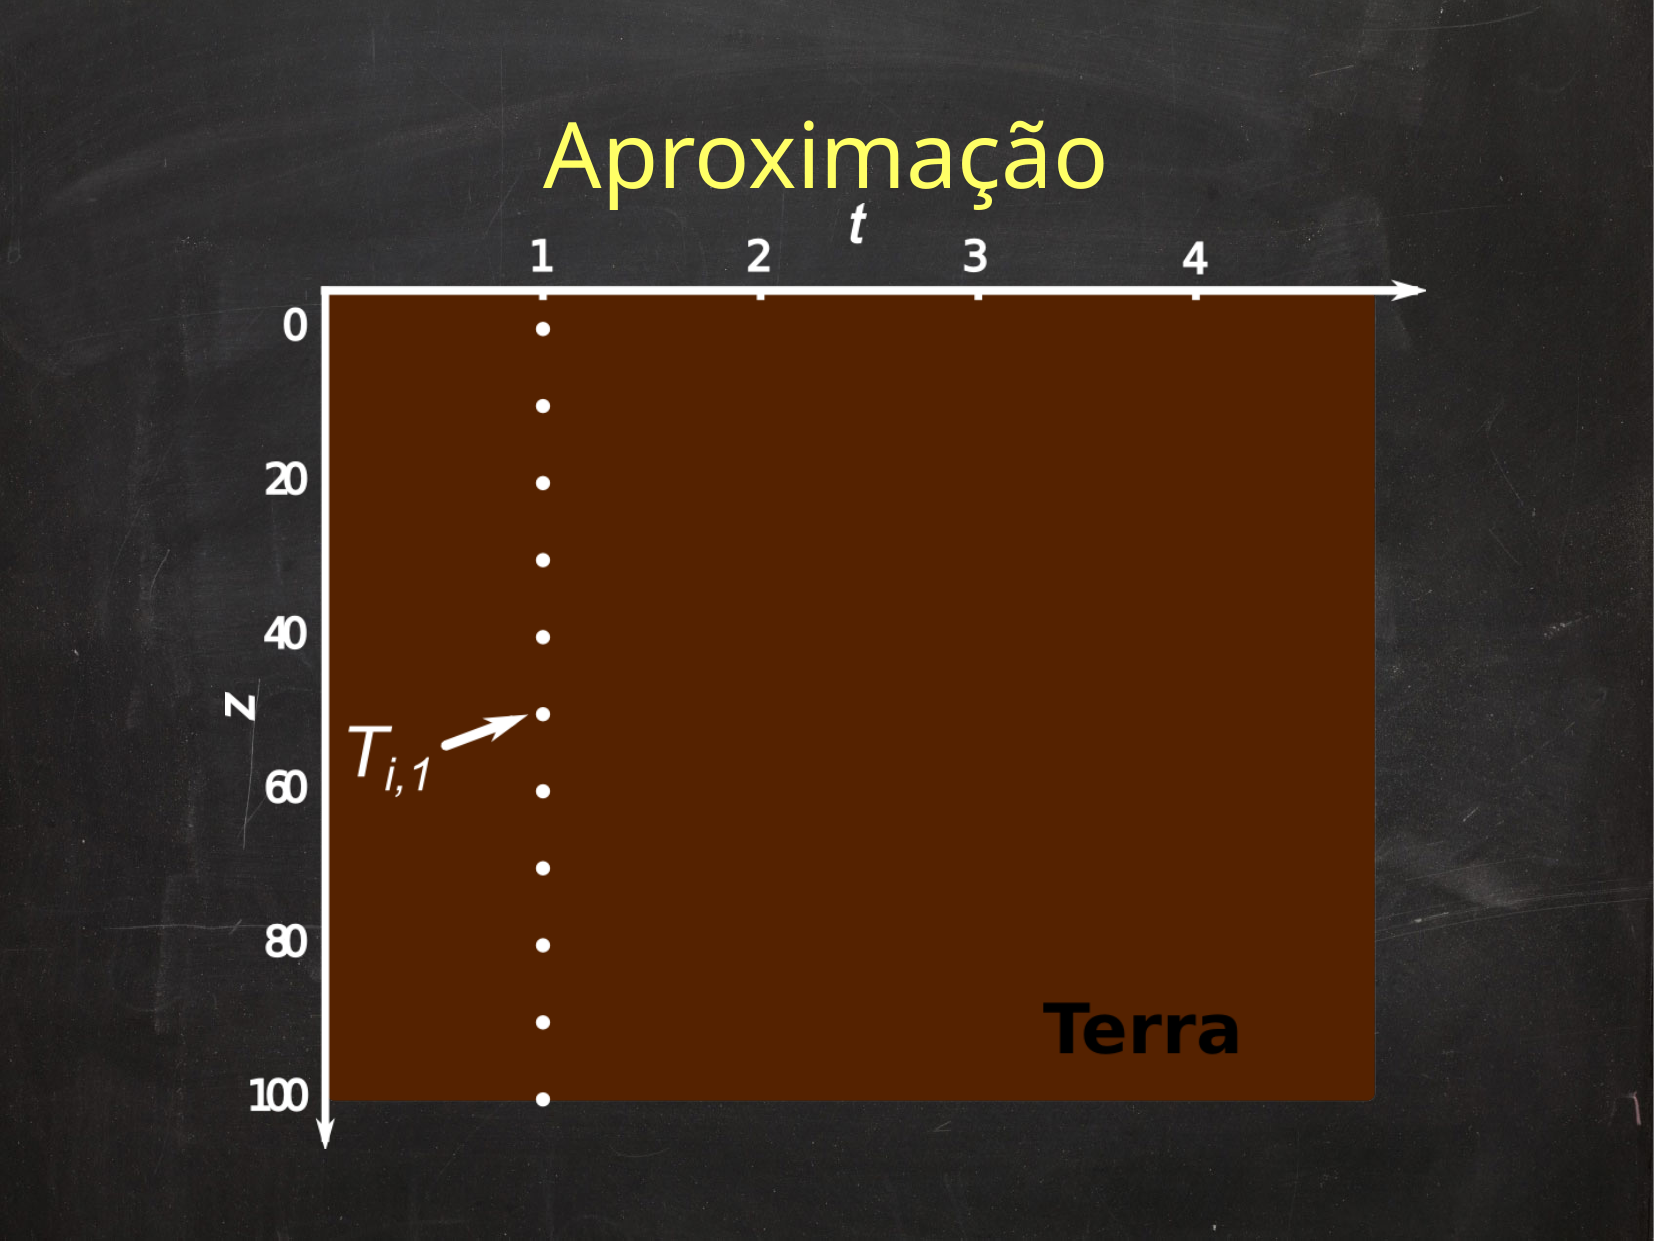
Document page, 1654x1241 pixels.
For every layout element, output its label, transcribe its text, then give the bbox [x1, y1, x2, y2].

title Aproximação [82, 49, 1571, 257]
picture [0, 0, 1654, 1241]
